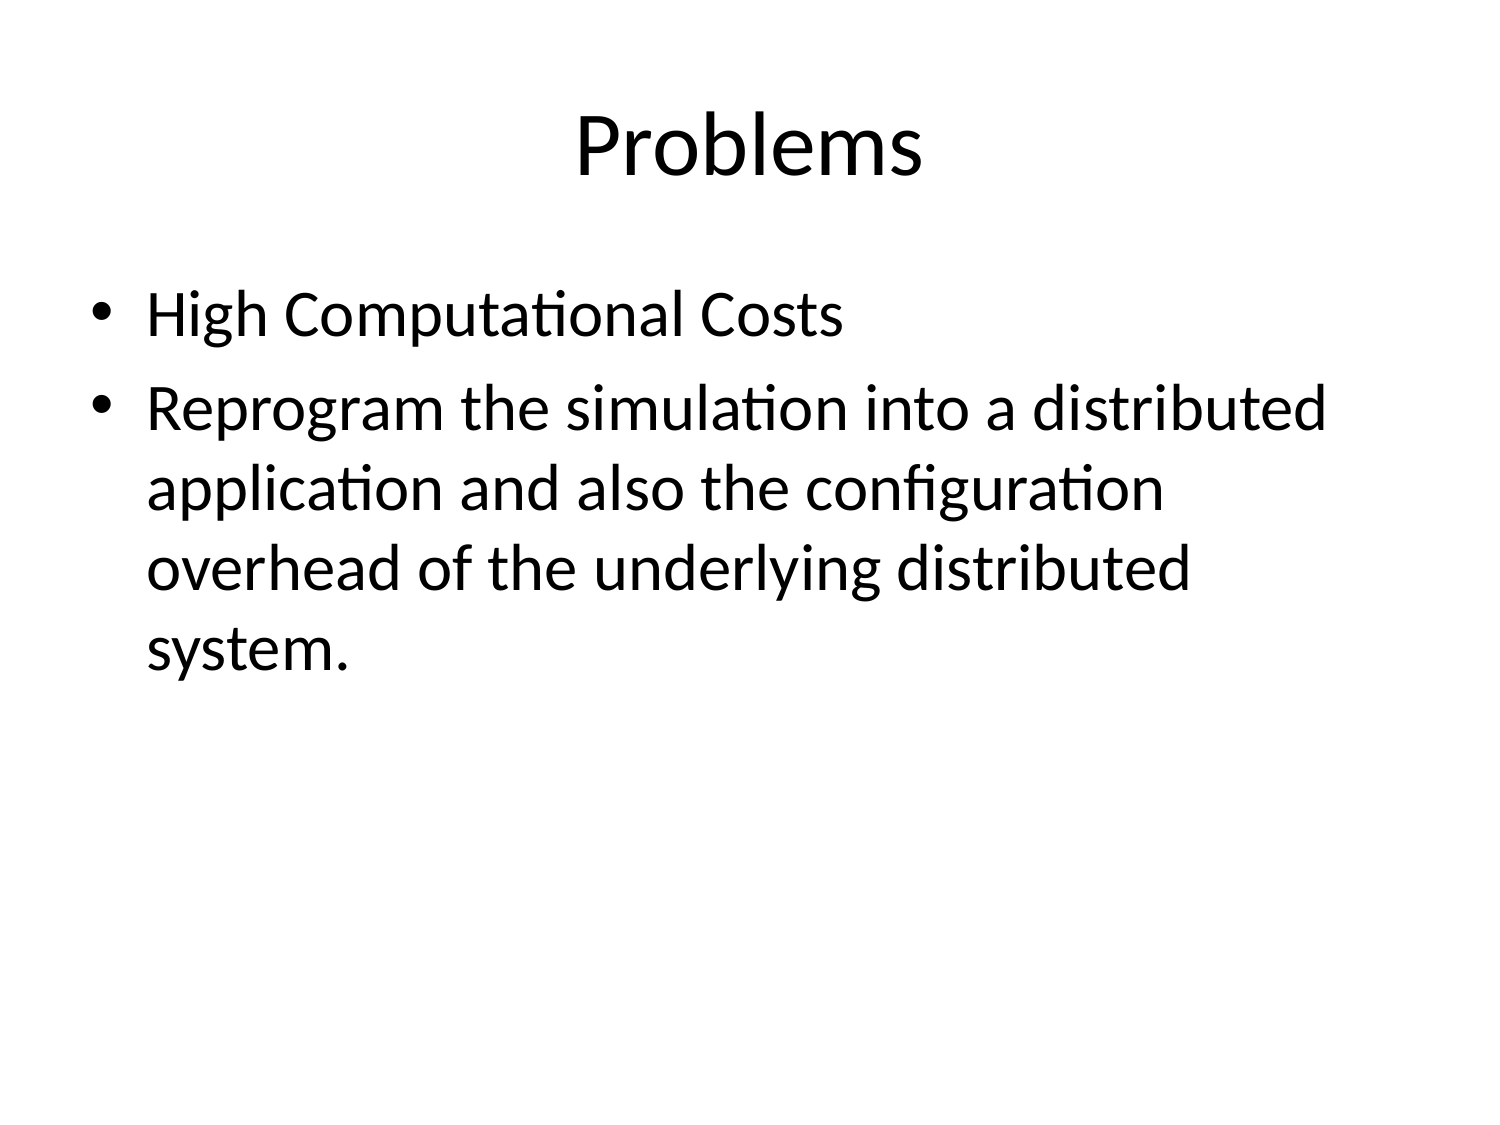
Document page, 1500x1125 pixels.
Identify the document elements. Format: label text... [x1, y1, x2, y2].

list High Computational Costs Reprogram the simulation into a distributed application and also the configuration overhead of the underlying distributed system. [75, 262, 1425, 1005]
title Problems [75, 45, 1425, 233]
